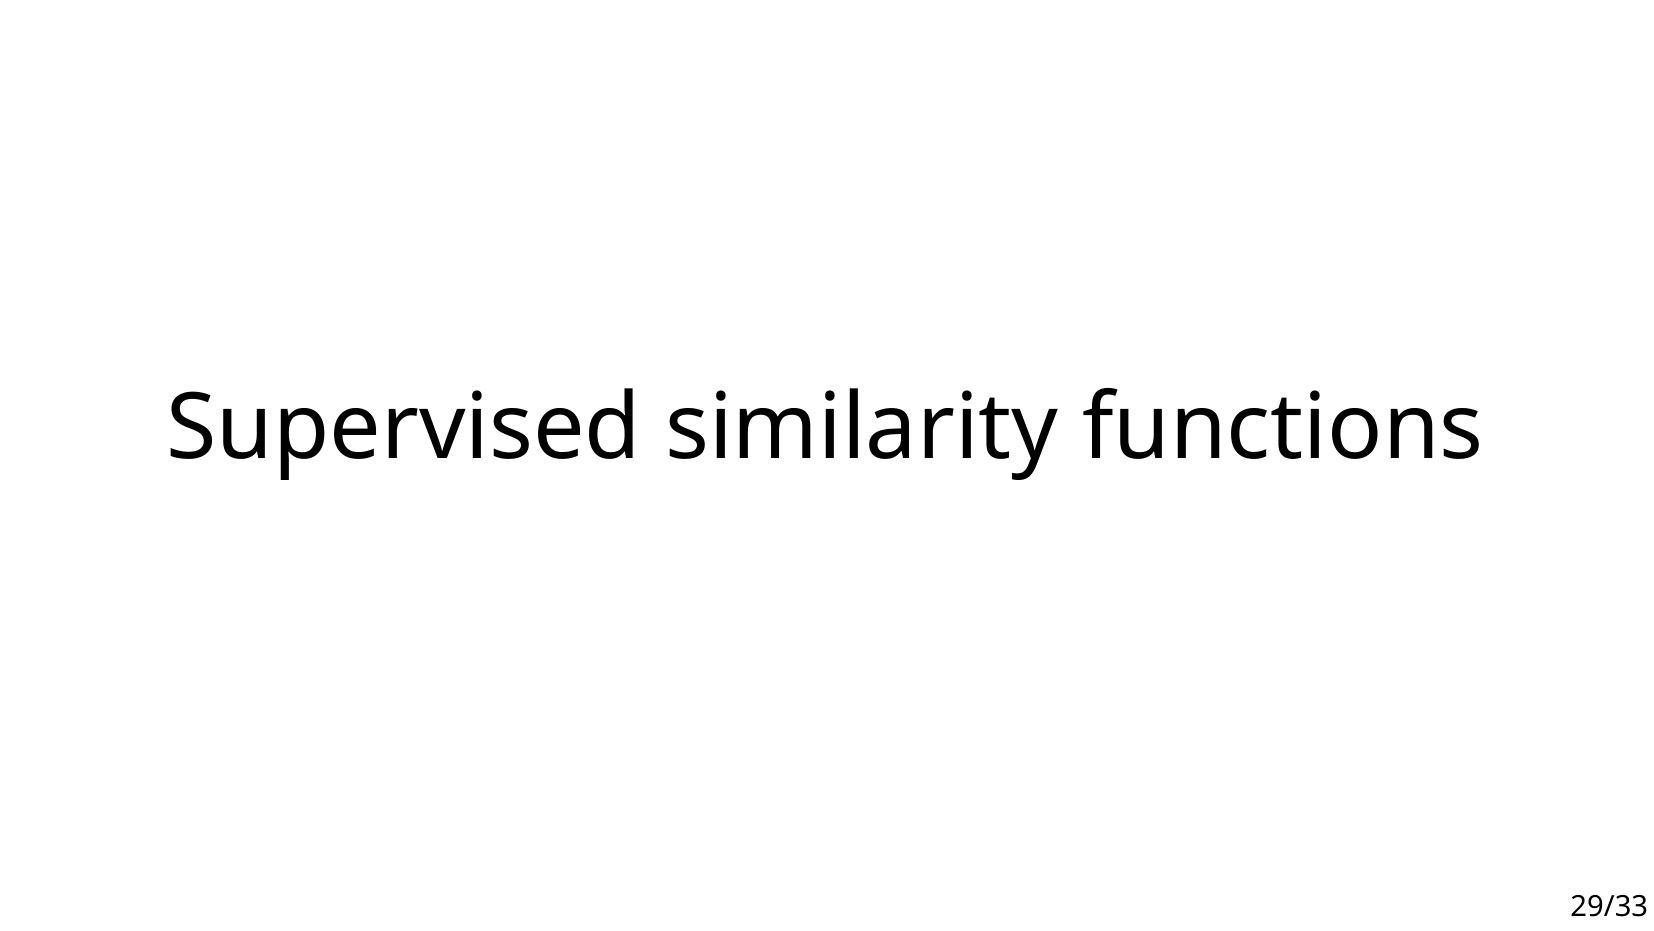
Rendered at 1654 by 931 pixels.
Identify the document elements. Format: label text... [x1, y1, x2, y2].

title Supervised similarity functions [81, 345, 1570, 501]
